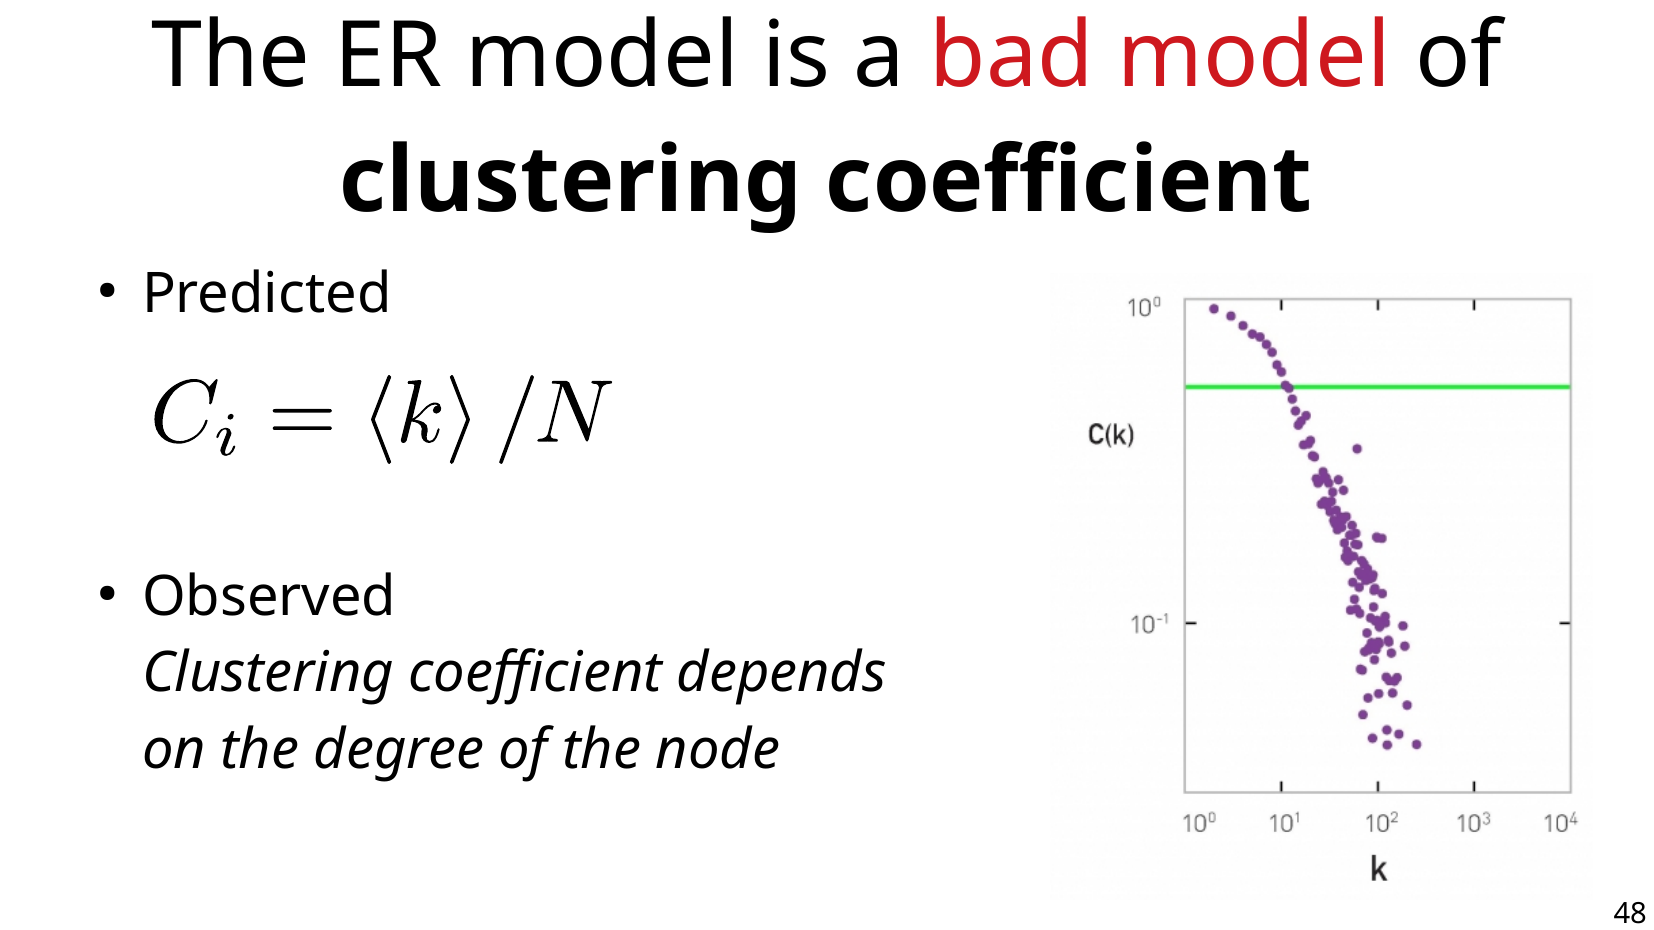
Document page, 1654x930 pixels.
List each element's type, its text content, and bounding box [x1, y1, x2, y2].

title The ER model is a bad model of clustering coefficient [82, 1, 1571, 225]
list Predicted Observed Clustering coefficient depends on the degree of the node [82, 252, 1571, 793]
text_box [150, 375, 616, 464]
picture [1050, 273, 1593, 900]
